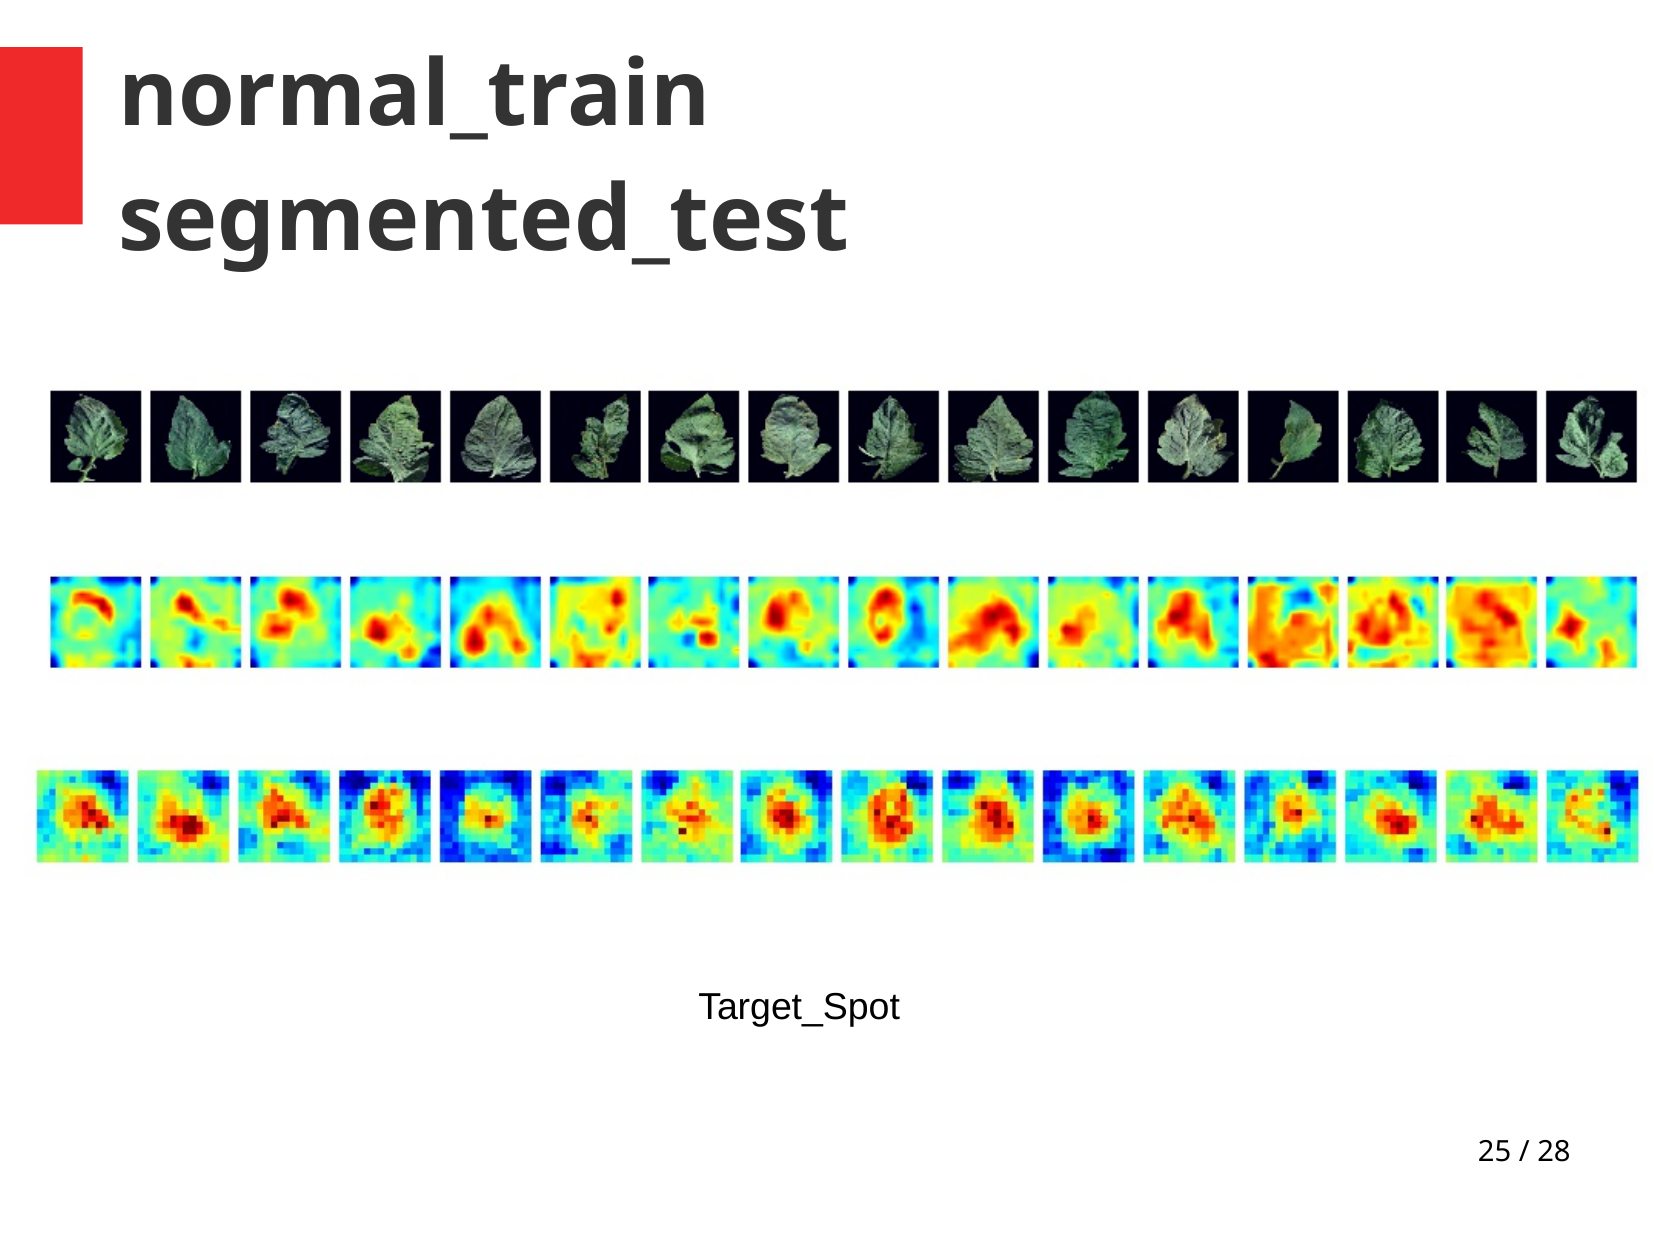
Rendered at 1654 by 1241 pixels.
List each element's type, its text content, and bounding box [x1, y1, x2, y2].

text_box Target_Spot [683, 978, 916, 1036]
picture [0, 560, 1654, 706]
picture [0, 755, 1654, 901]
title normal_train segmented_test [118, 45, 1571, 260]
picture [0, 374, 1654, 520]
